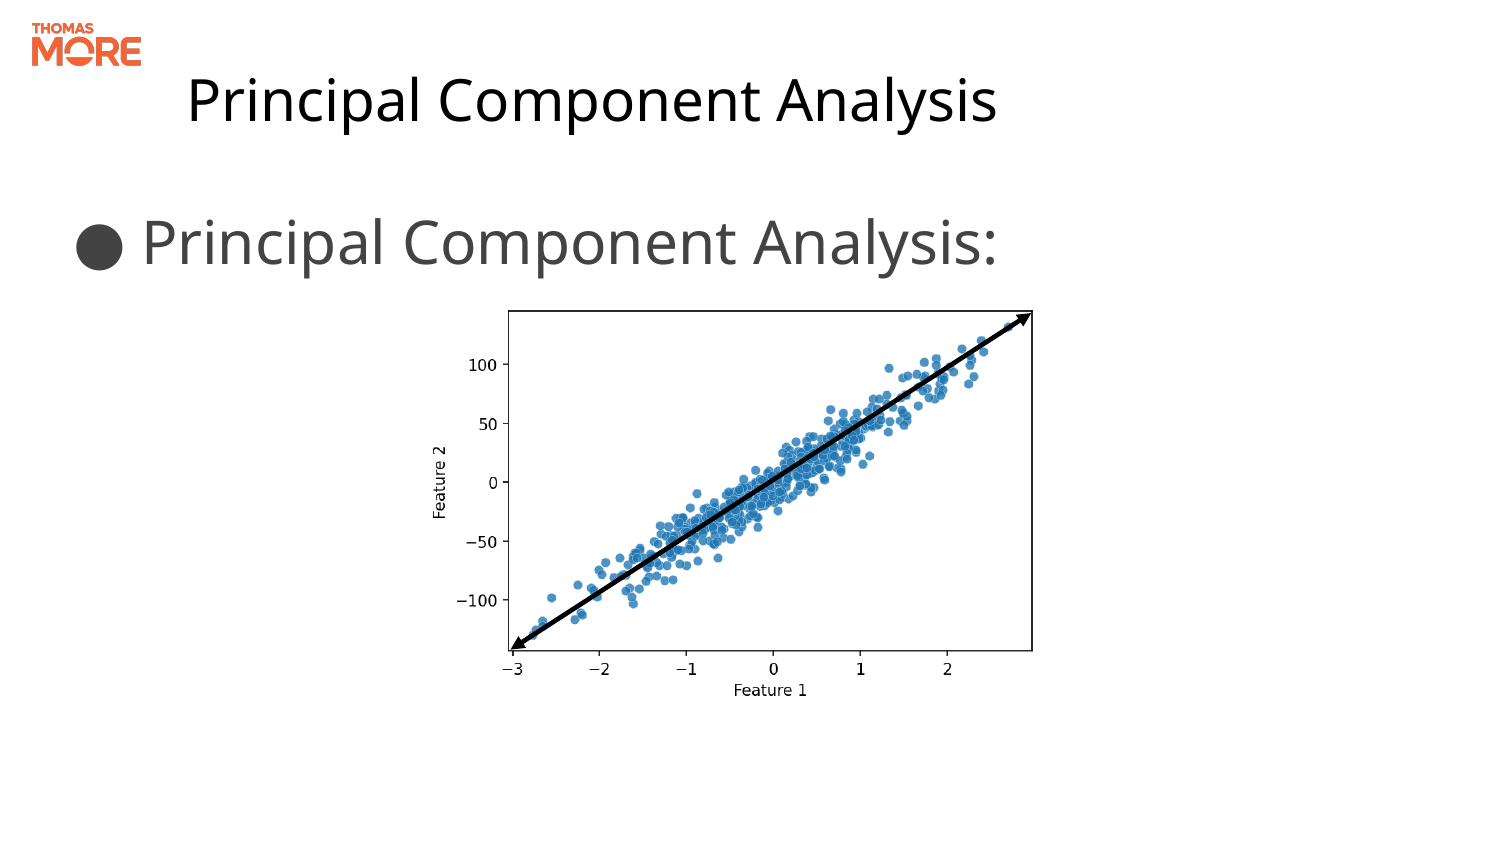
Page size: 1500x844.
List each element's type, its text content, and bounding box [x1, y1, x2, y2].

list Principal Component Analysis: [51, 189, 1476, 301]
picture [22, 13, 151, 76]
picture [422, 300, 1042, 709]
title Principal Component Analysis [171, 48, 1449, 143]
